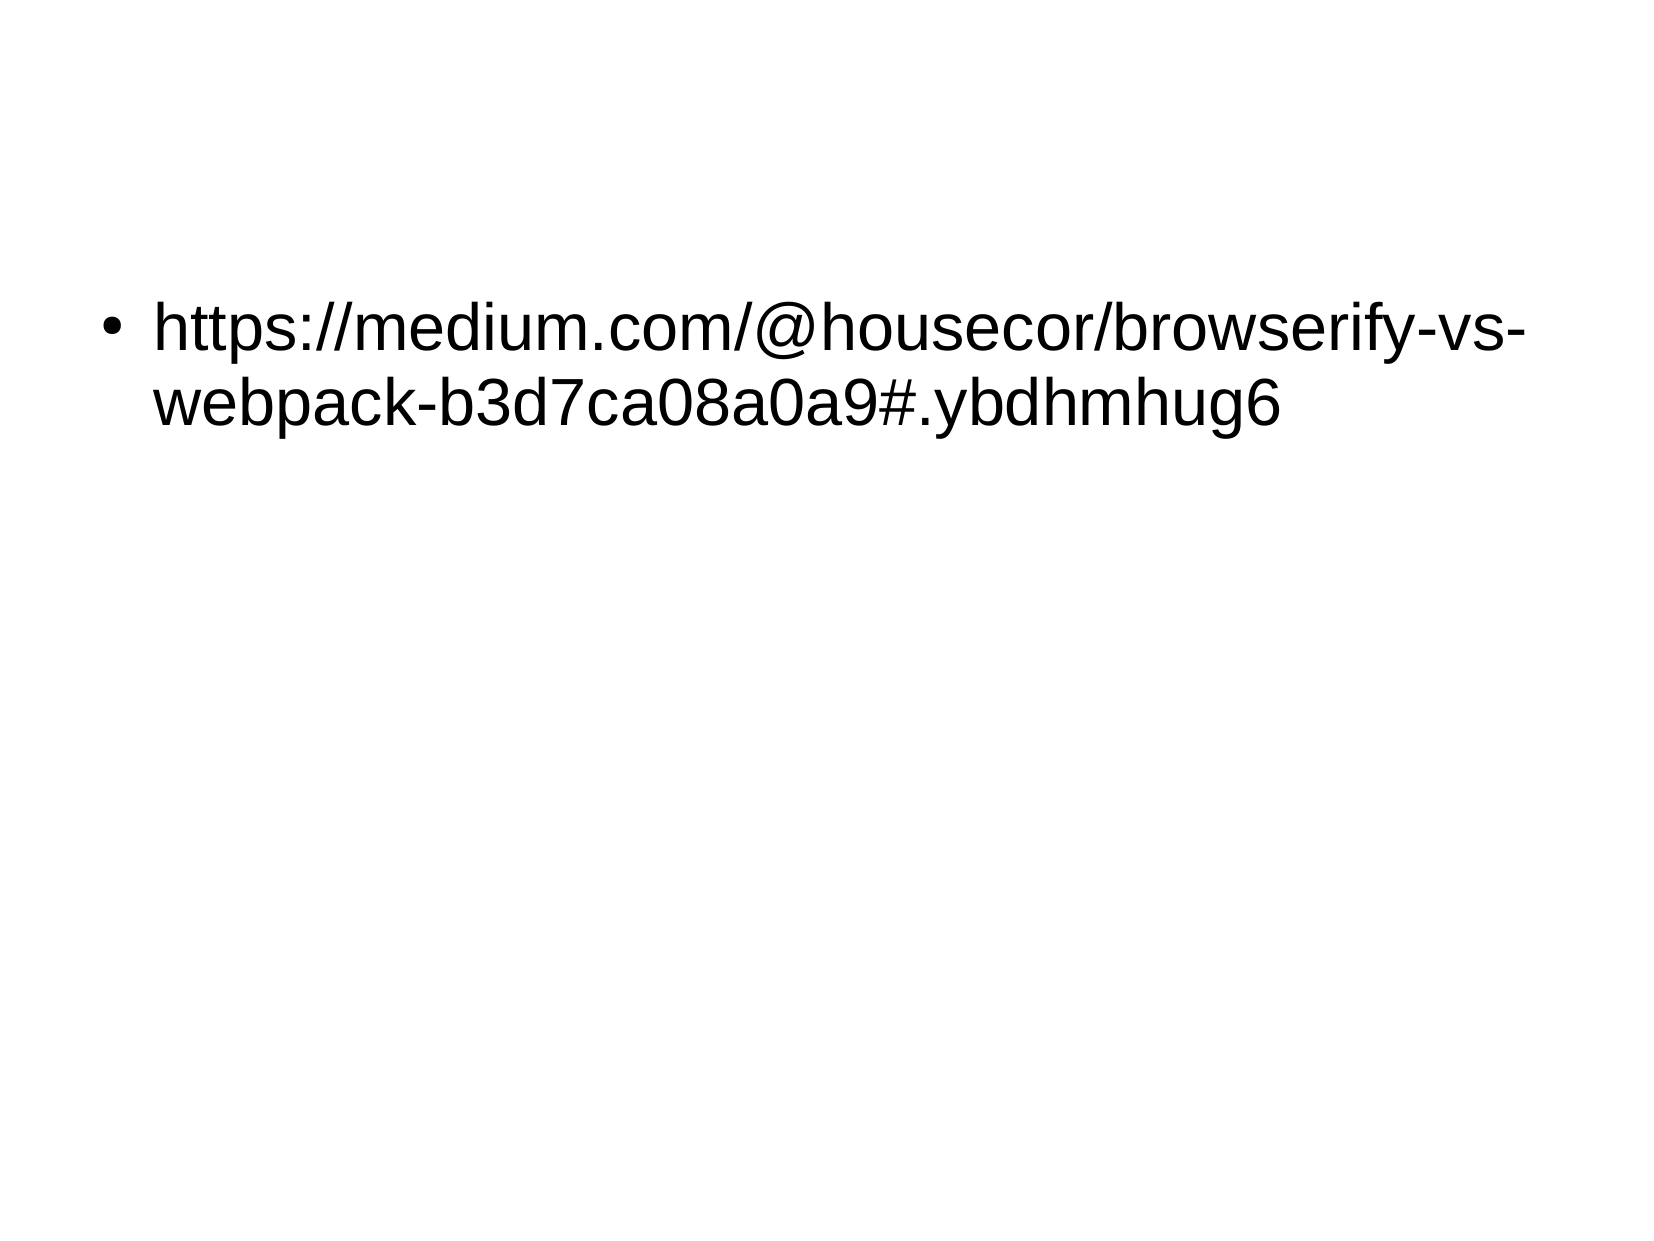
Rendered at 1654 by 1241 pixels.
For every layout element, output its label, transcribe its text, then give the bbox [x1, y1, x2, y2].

list https://medium.com/@housecor/browserify-vs-webpack-b3d7ca08a0a9#.ybdhmhug6 [82, 290, 1571, 1010]
